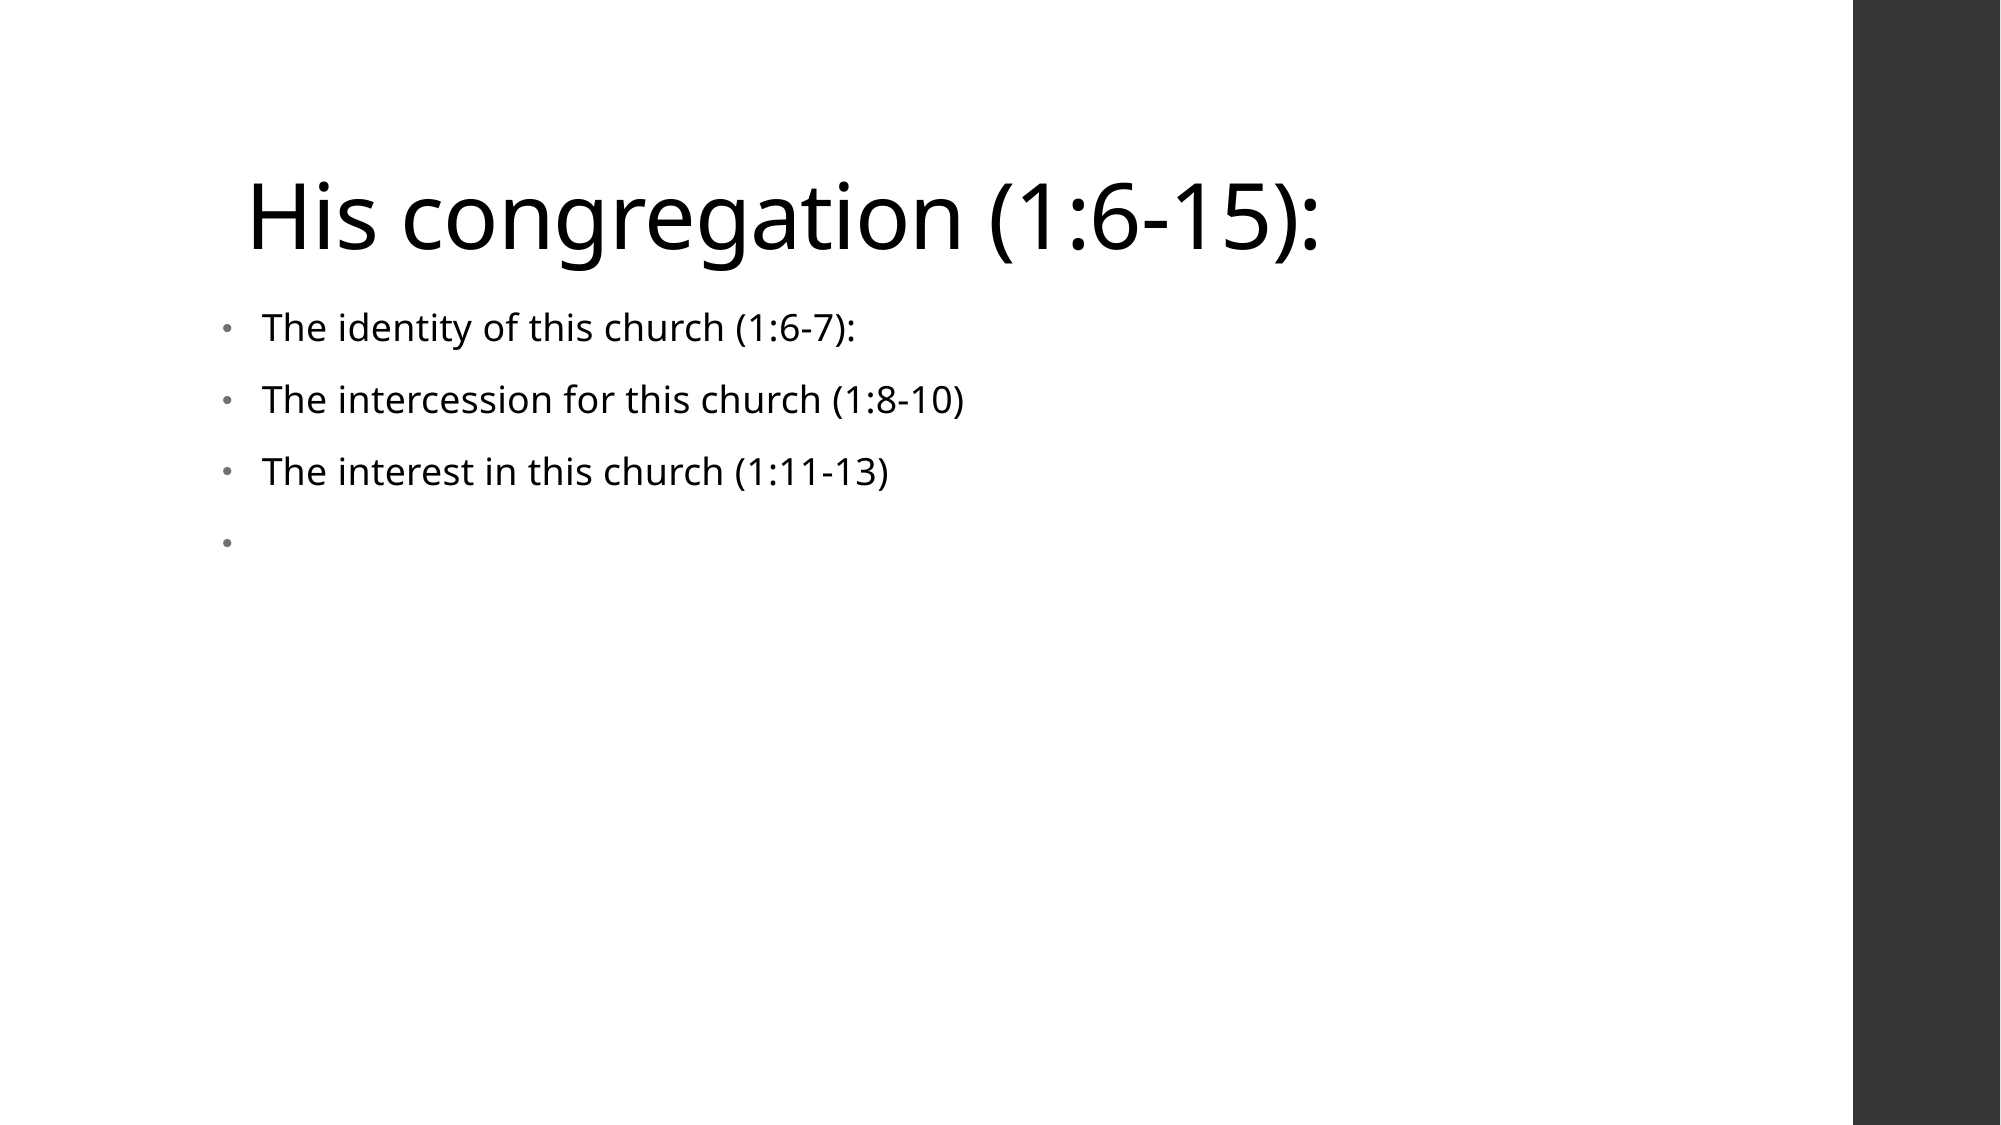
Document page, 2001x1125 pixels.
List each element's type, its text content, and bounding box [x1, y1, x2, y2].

title His congregation (1:6-15): [206, 60, 1797, 278]
list The identity of this church (1:6-7): The intercession for this church (1:8-10) The interest in this church (1:11-13) [206, 299, 1617, 1014]
